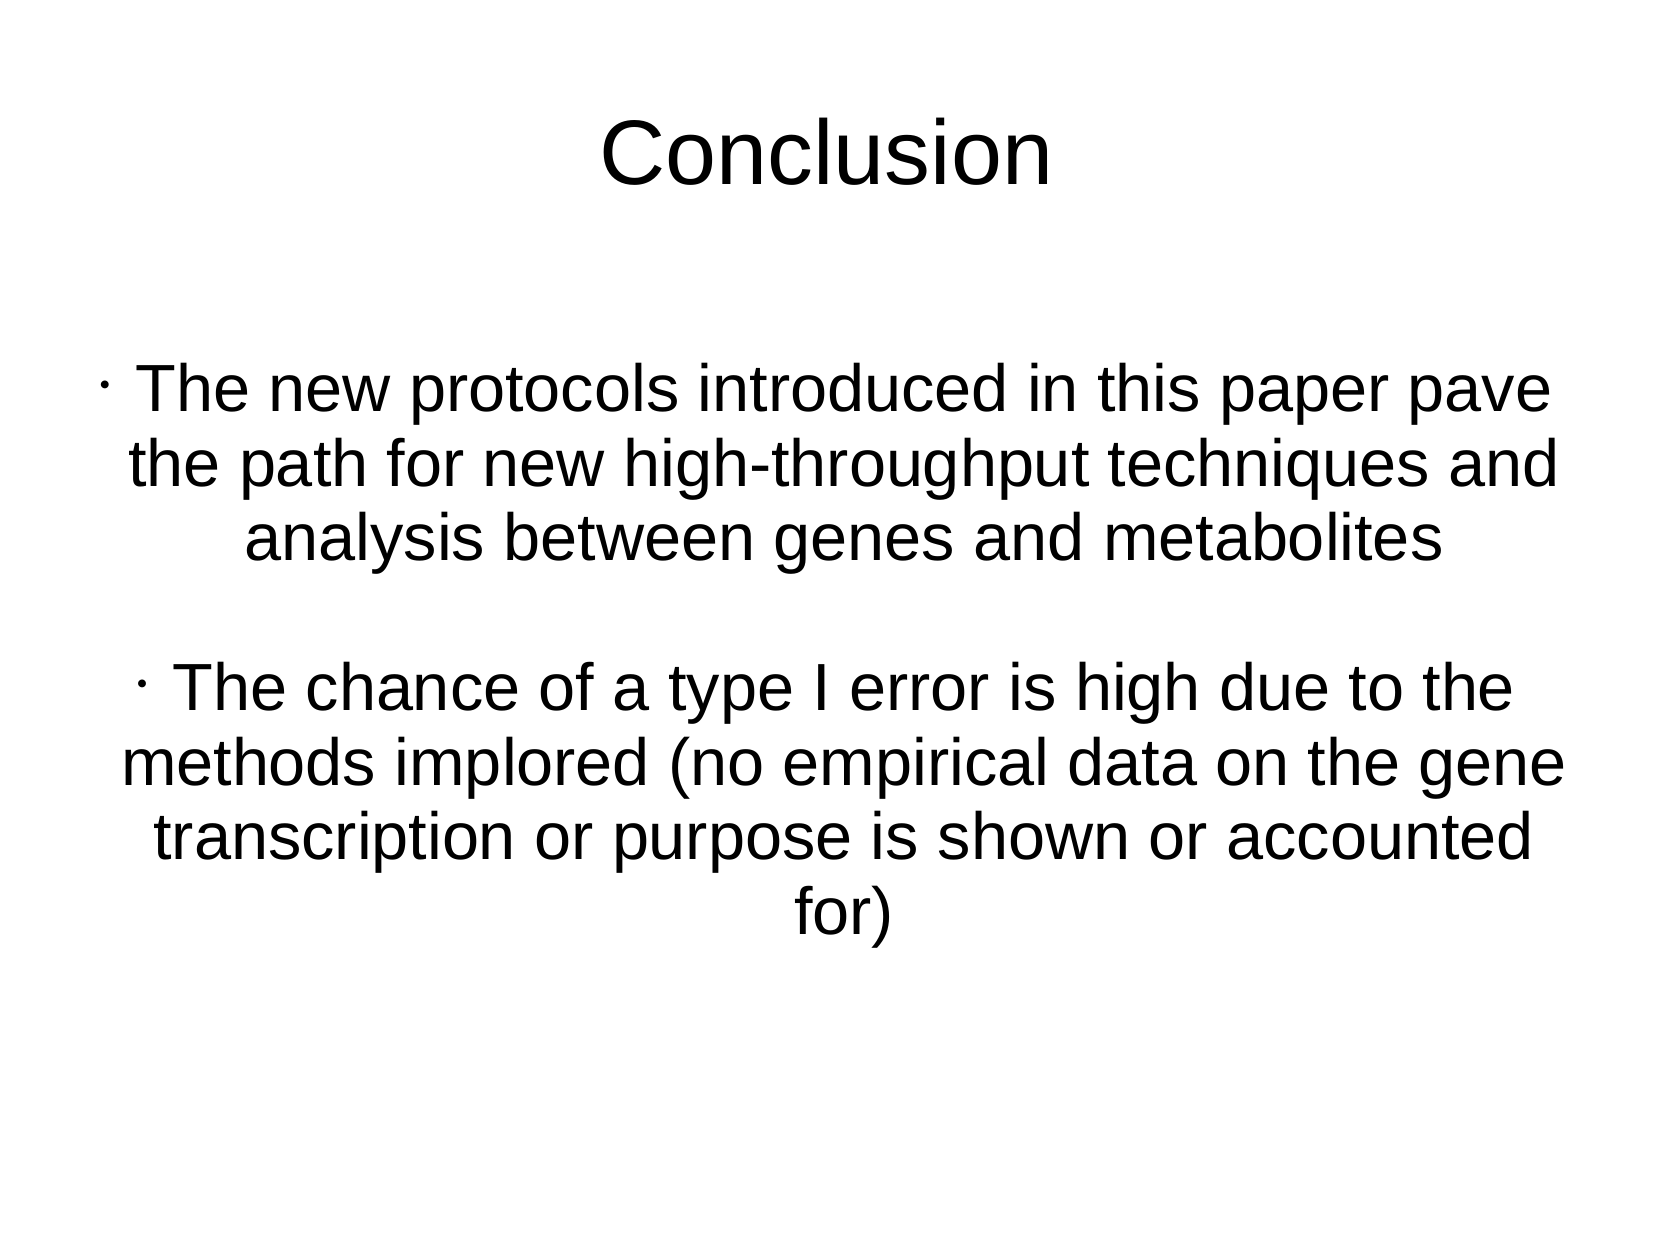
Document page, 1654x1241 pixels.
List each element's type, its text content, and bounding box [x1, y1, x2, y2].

title Conclusion [82, 49, 1571, 257]
subtitle The new protocols introduced in this paper pave the path for new high-throughput techniques and analysis between genes and metabolites The chance of a type I error is high due to the methods implored (no empirical data on the gene transcription or purpose is shown or accounted for) [82, 290, 1571, 1010]
